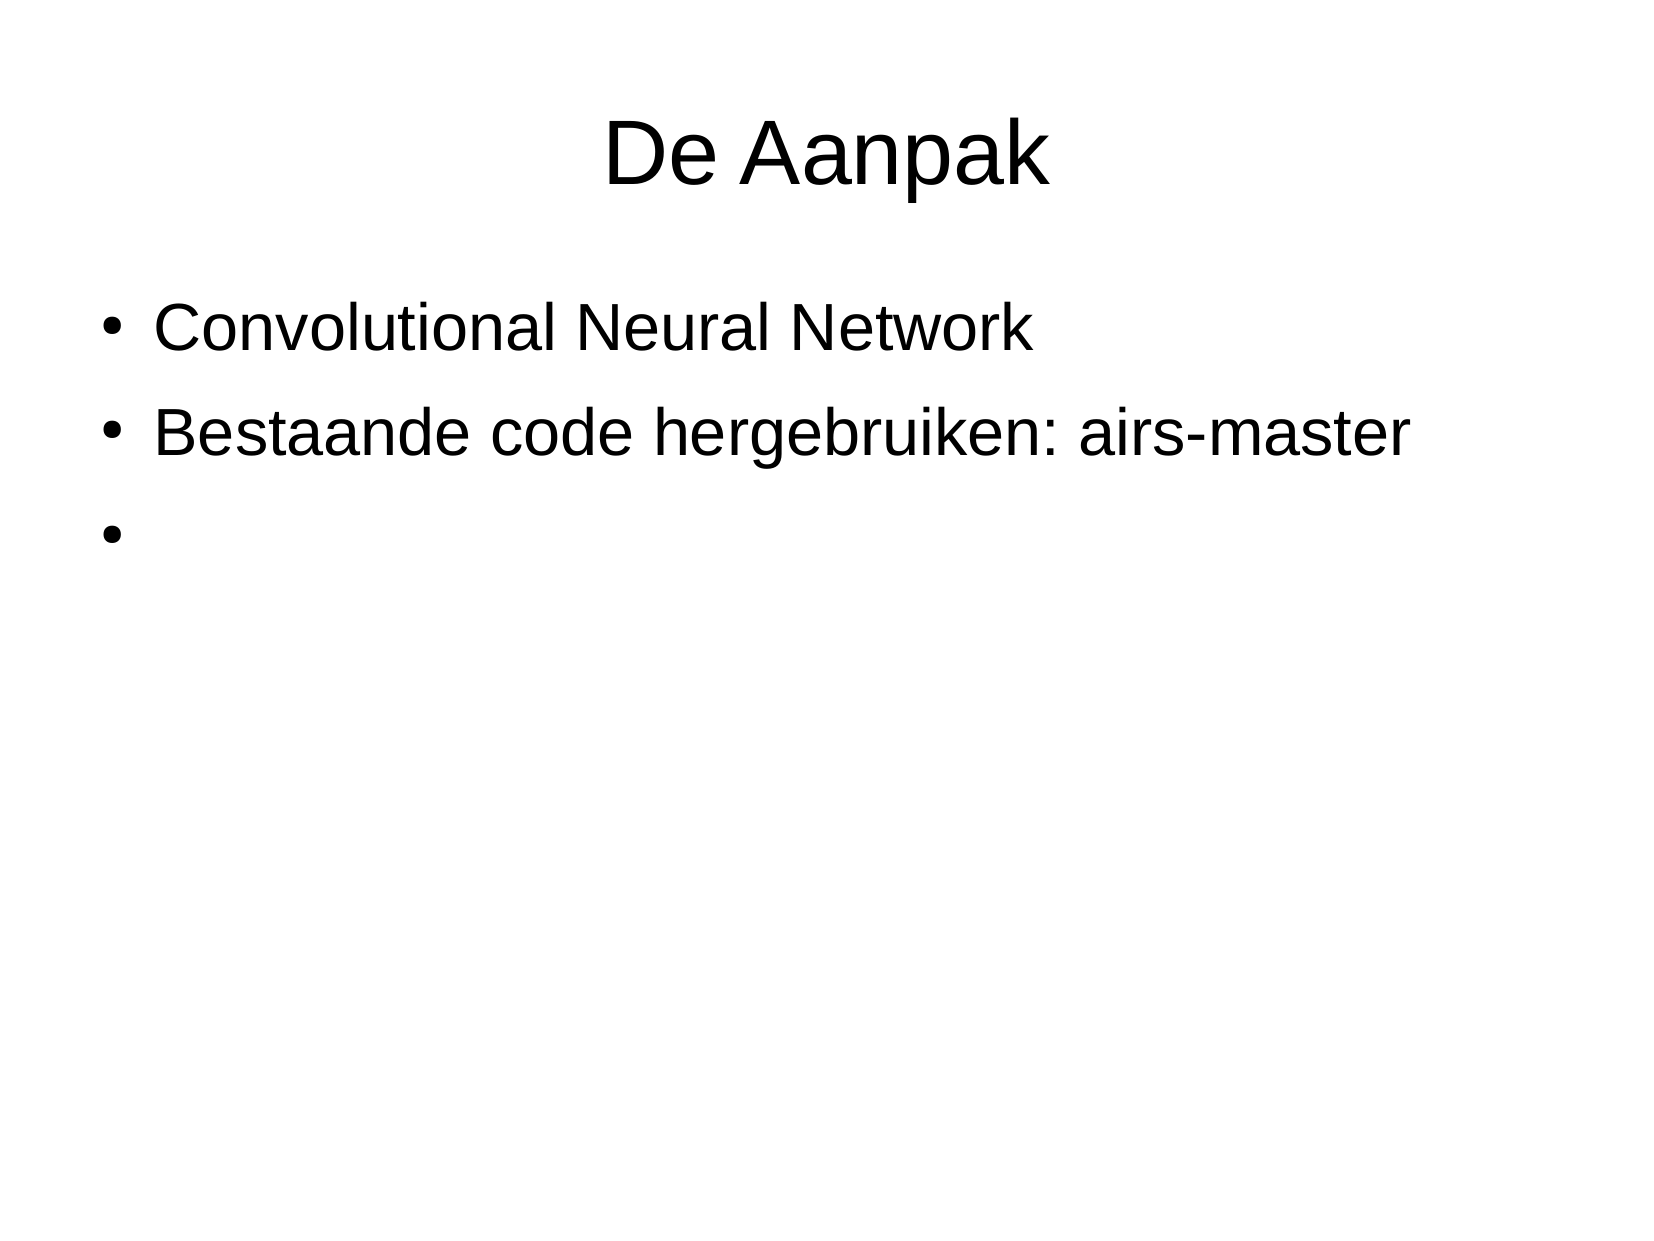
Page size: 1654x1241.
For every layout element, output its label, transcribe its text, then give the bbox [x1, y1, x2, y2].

title De Aanpak [82, 49, 1571, 257]
list Convolutional Neural Network Bestaande code hergebruiken: airs-master [82, 290, 1571, 1010]
